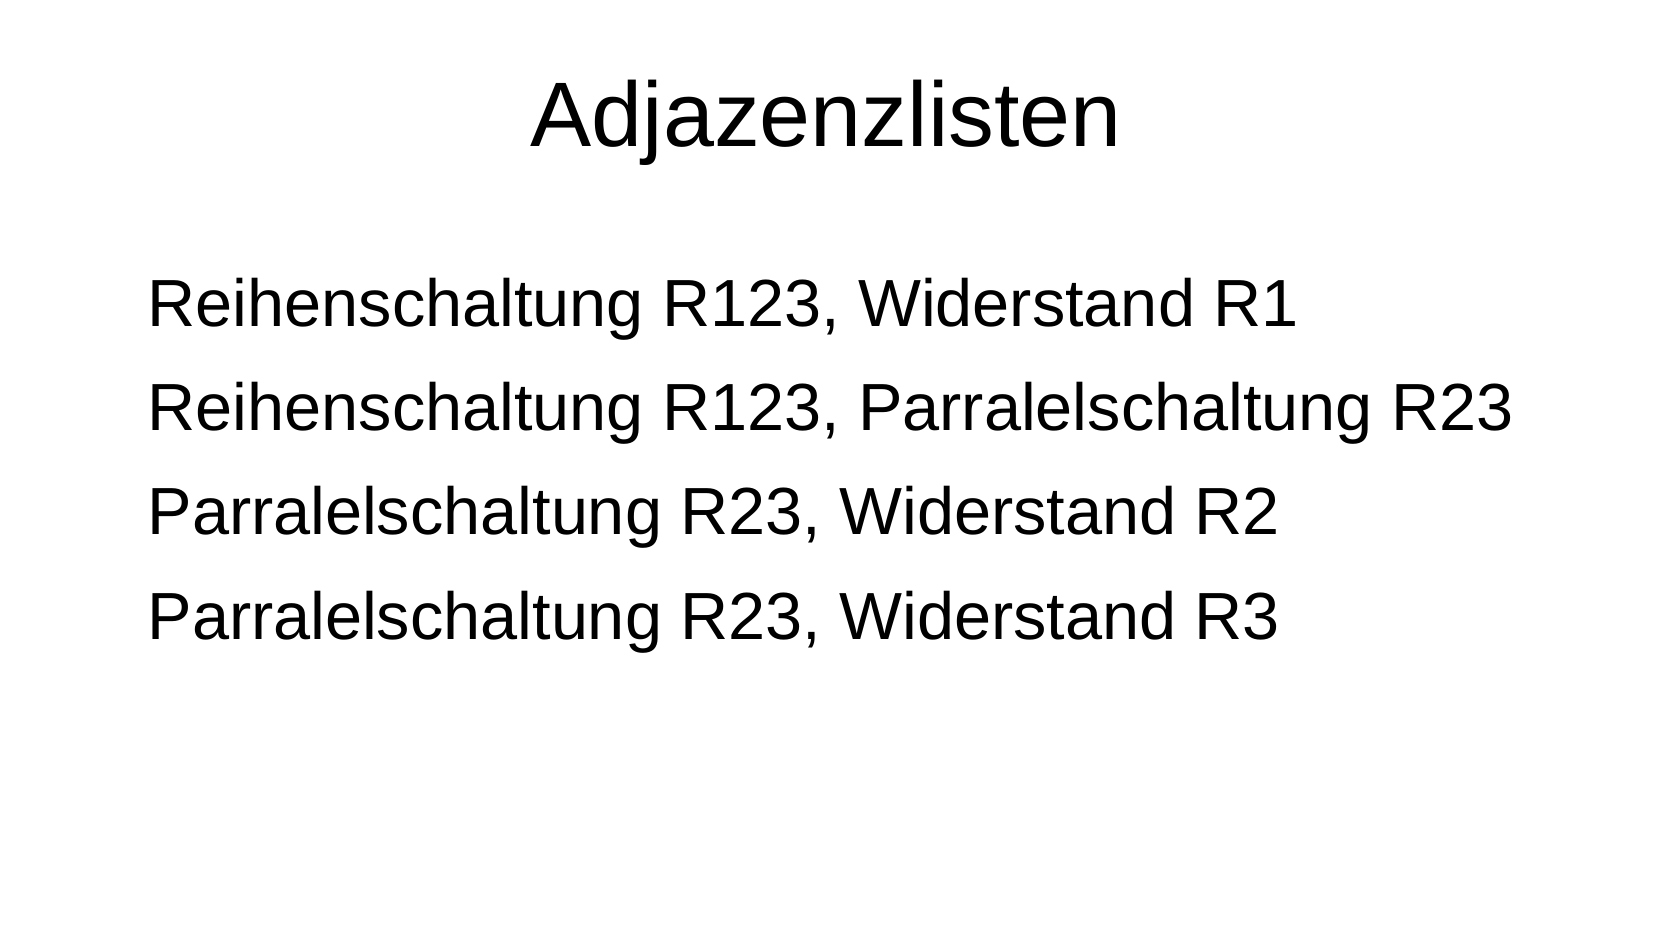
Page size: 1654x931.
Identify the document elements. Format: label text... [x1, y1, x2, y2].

title Adjazenzlisten [82, 37, 1571, 193]
list Reihenschaltung R123, Widerstand R1 Reihenschaltung R123, Parralelschaltung R23 Parralelschaltung R23, Widerstand R2 Parralelschaltung R23, Widerstand R3 [76, 265, 1565, 806]
